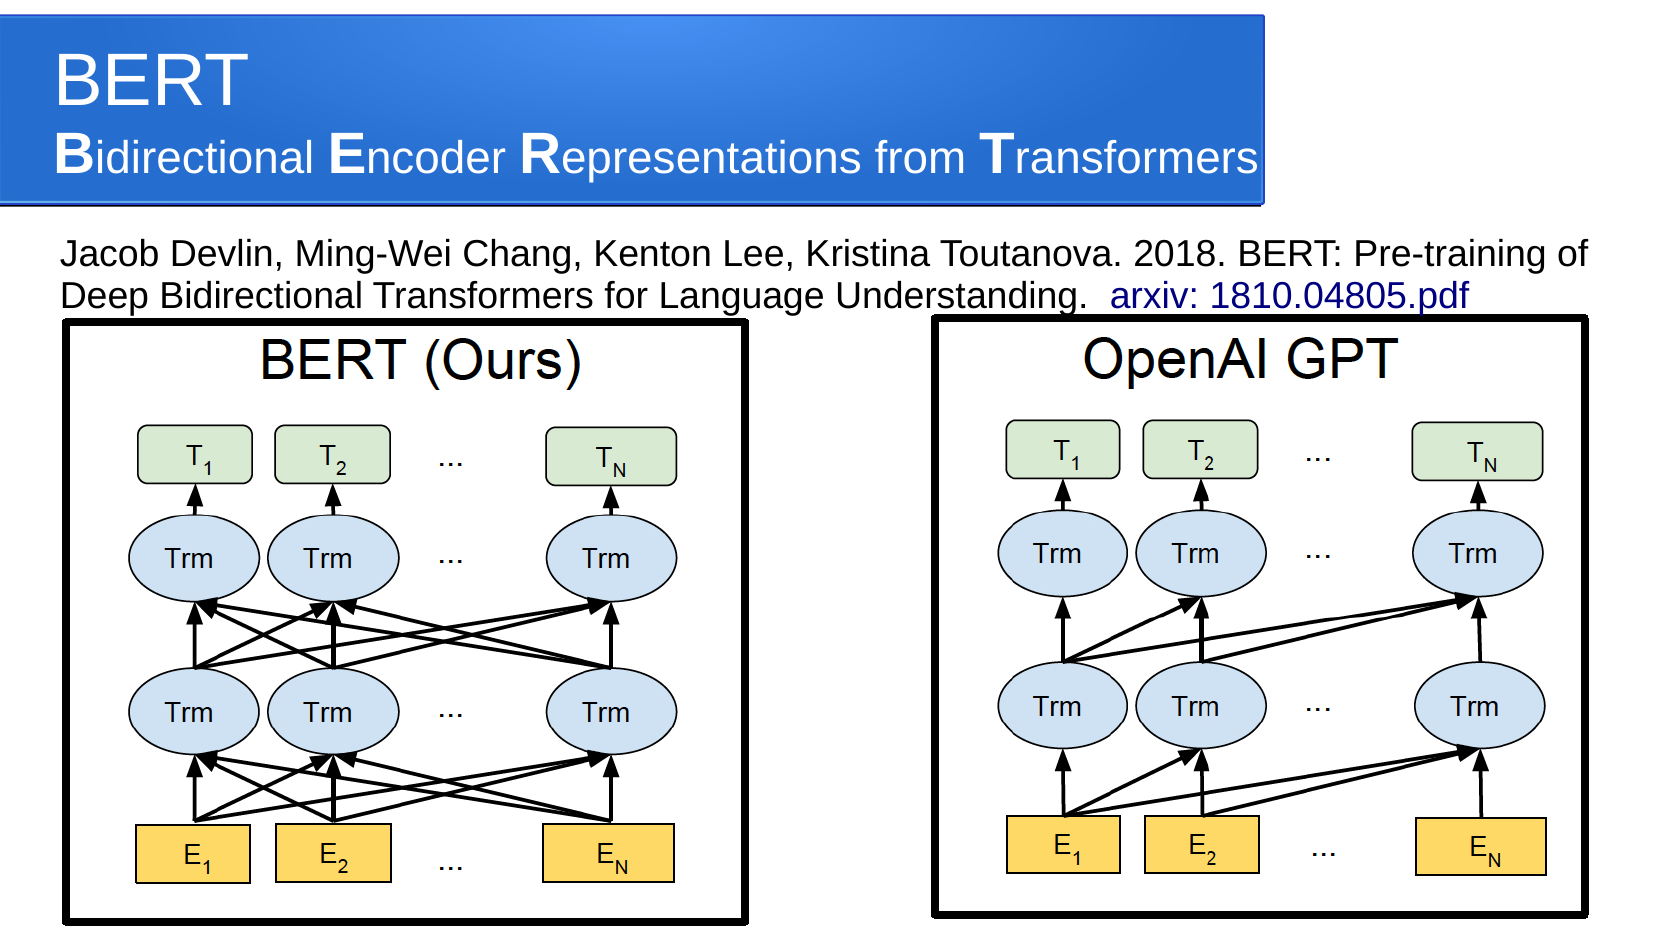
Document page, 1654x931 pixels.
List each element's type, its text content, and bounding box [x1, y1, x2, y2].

text_box Jacob Devlin, Ming-Wei Chang, Kenton Lee, Kristina Toutanova. 2018. BERT: Pre-training of Deep Bidirectional Transformers for Language Understanding. arxiv: 1810.04805.pdf [45, 225, 1636, 870]
title BERT Bidirectional Encoder Representations from Transformers [53, 19, 1366, 206]
picture [915, 870, 1600, 931]
picture [35, 304, 766, 931]
